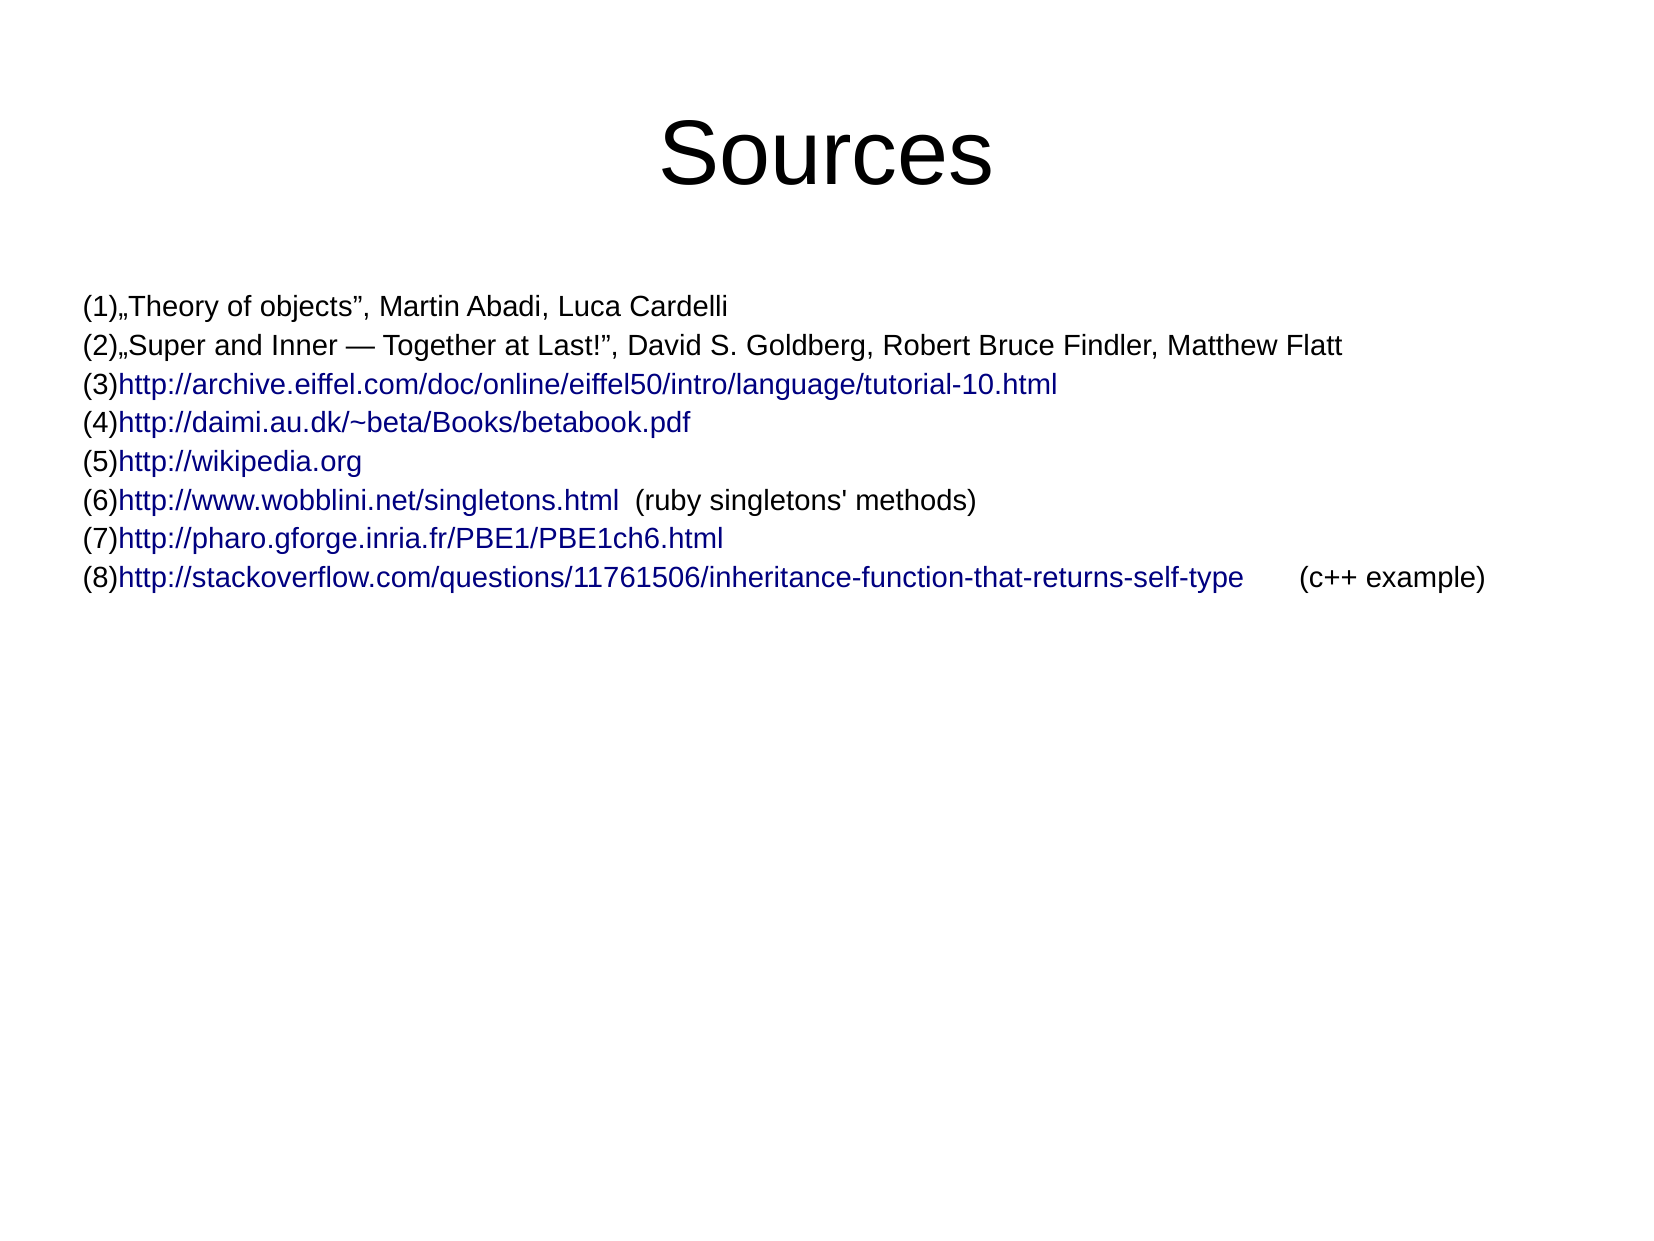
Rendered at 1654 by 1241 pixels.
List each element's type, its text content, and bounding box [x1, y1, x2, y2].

list „Theory of objects”, Martin Abadi, Luca Cardelli „Super and Inner — Together at Last!”, David S. Goldberg, Robert Bruce Findler, Matthew Flatt http://archive.eiffel.com/doc/online/eiffel50/intro/language/tutorial-10.html http://daimi.au.dk/~beta/Books/betabook.pdf http://wikipedia.org http://www.wobblini.net/singletons.html (ruby singletons' methods) http://pharo.gforge.inria.fr/PBE1/PBE1ch6.html http://stackoverflow.com/questions/11761506/inheritance-function-that-returns-self-type (c++ example) [82, 290, 1571, 1010]
title Sources [82, 49, 1571, 257]
